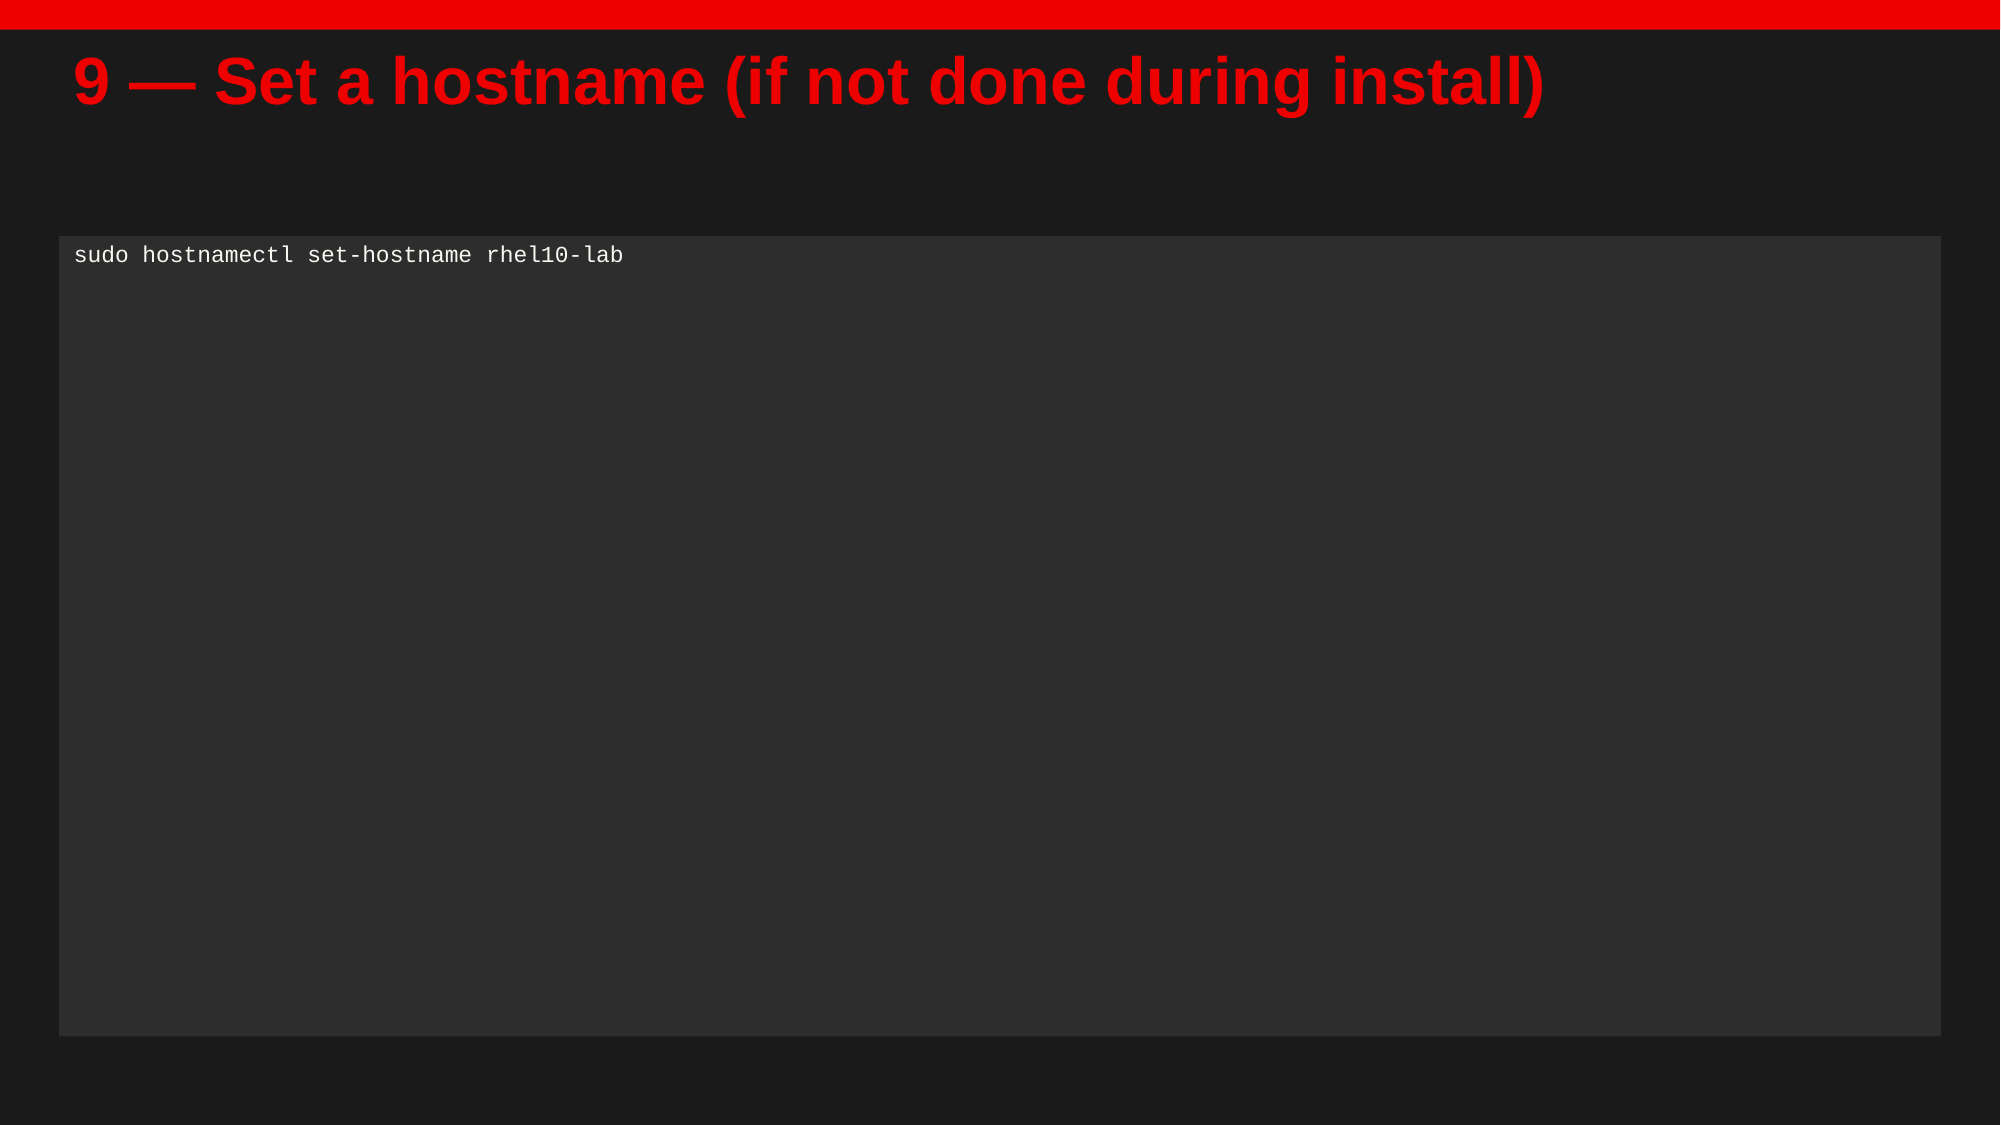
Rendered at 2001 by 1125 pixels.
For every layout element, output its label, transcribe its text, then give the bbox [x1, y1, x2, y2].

text_box sudo hostnamectl set-hostname rhel10-lab [59, 236, 1942, 1037]
text_box [0, 0, 2001, 30]
text_box 9 — Set a hostname (if not done during install) [59, 36, 1942, 208]
